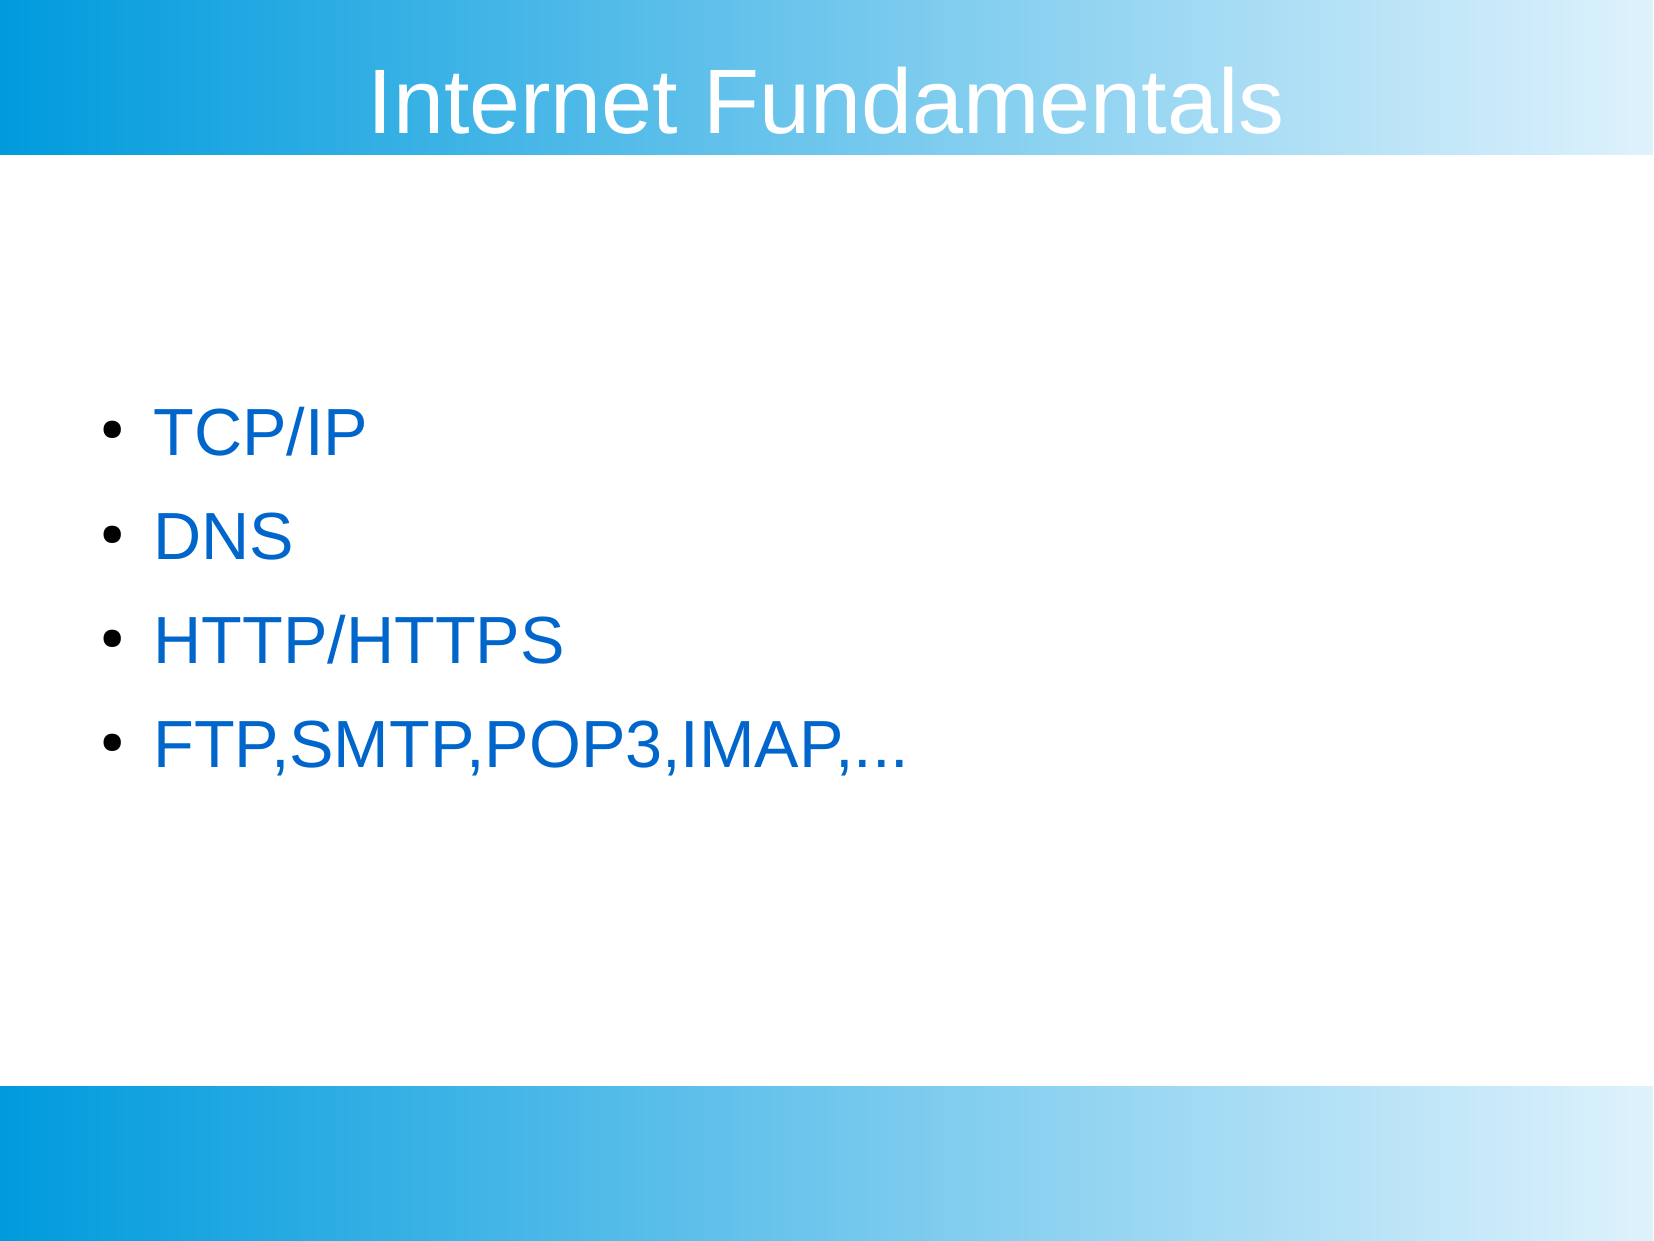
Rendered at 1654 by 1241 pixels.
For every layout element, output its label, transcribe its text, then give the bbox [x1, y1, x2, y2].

title Internet Fundamentals [82, 49, 1571, 155]
list TCP/IP DNS HTTP/HTTPS FTP,SMTP,POP3,IMAP,... [82, 290, 1571, 1010]
